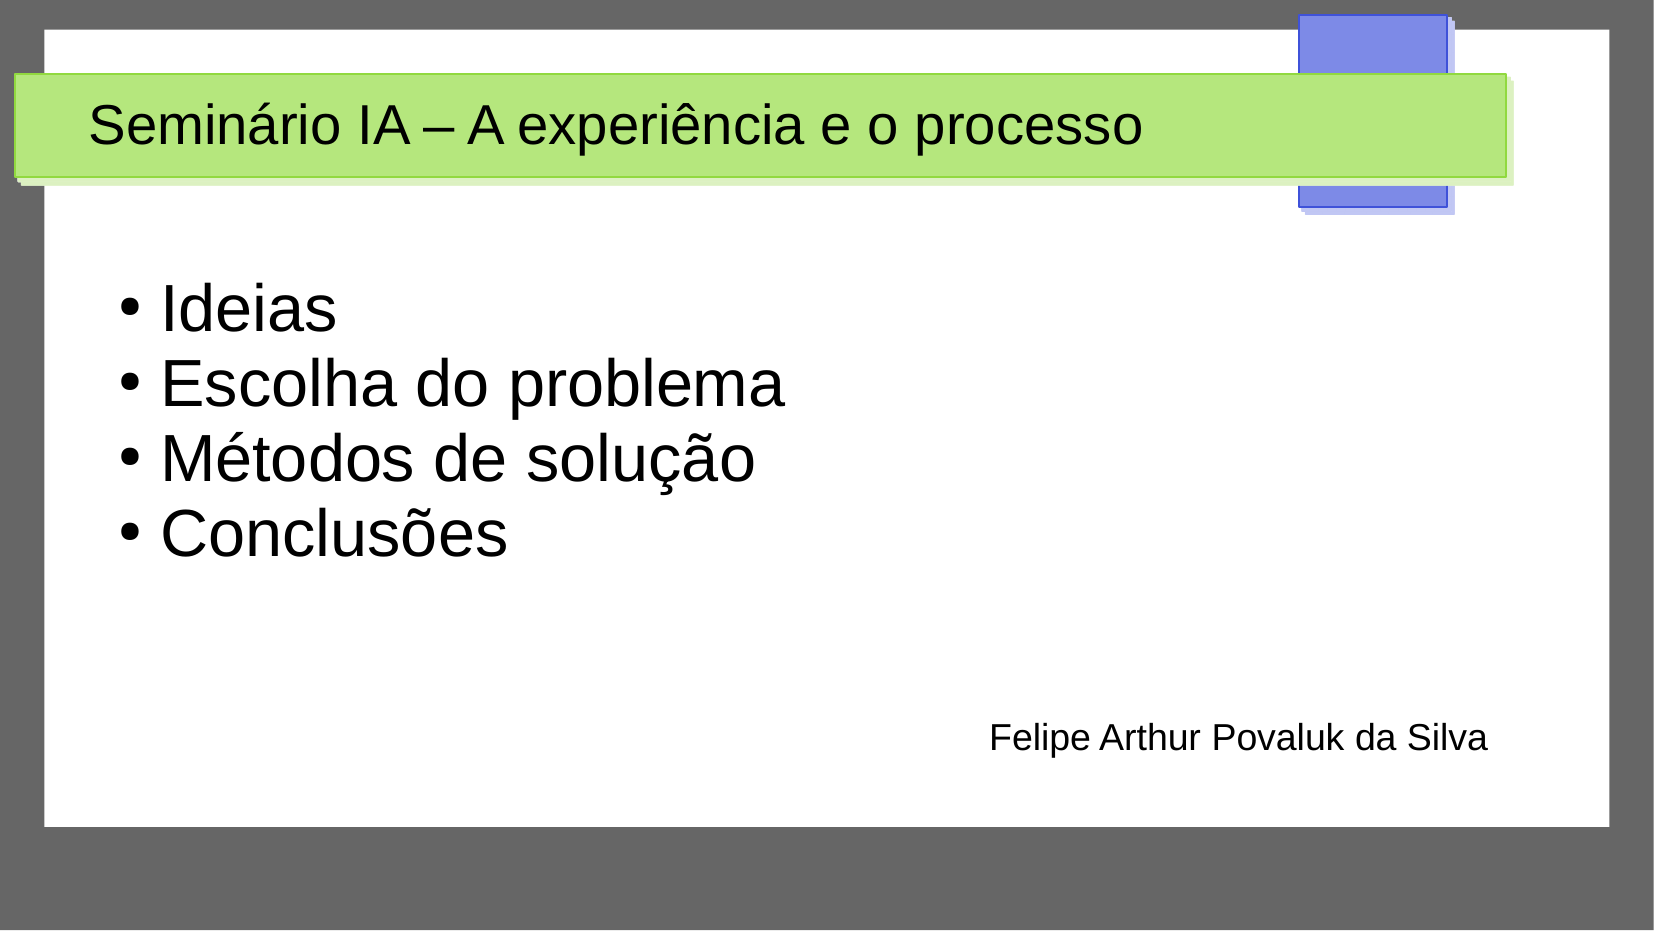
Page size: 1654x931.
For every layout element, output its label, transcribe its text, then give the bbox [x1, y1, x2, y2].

text_box Felipe Arthur Povaluk da Silva [974, 708, 1565, 768]
subtitle Ideias Escolha do problema Métodos de solução Conclusões [118, 236, 1536, 606]
title Seminário IA – A experiência e o processo [88, 73, 1506, 178]
